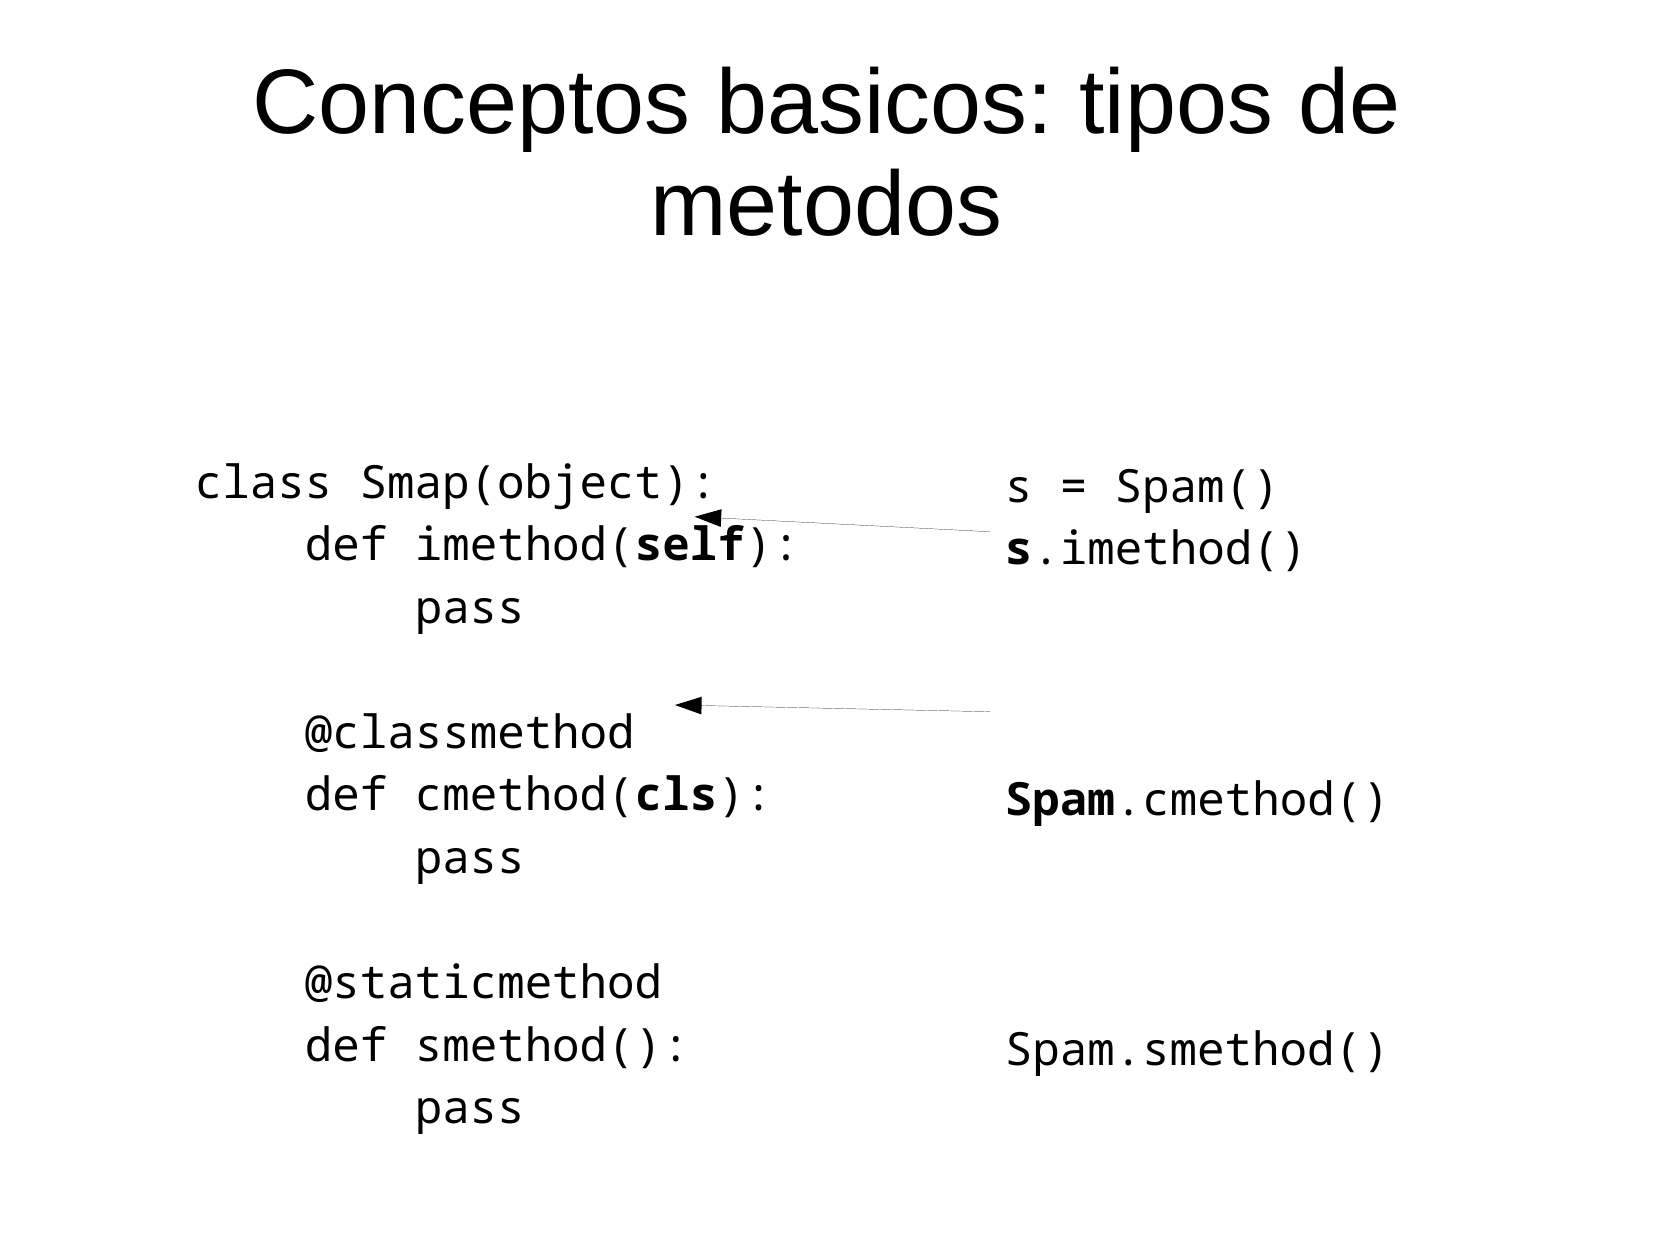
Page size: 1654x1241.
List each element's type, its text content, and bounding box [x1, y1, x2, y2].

title Conceptos basicos: tipos de metodos [82, 49, 1571, 257]
text_box s = Spam() s.imethod() Spam.cmethod() Spam.smethod() [990, 446, 1370, 919]
text_box class Smap(object): def imethod(self): pass @classmethod def cmethod(cls): pass @staticmethod def smethod(): pass [180, 441, 760, 961]
